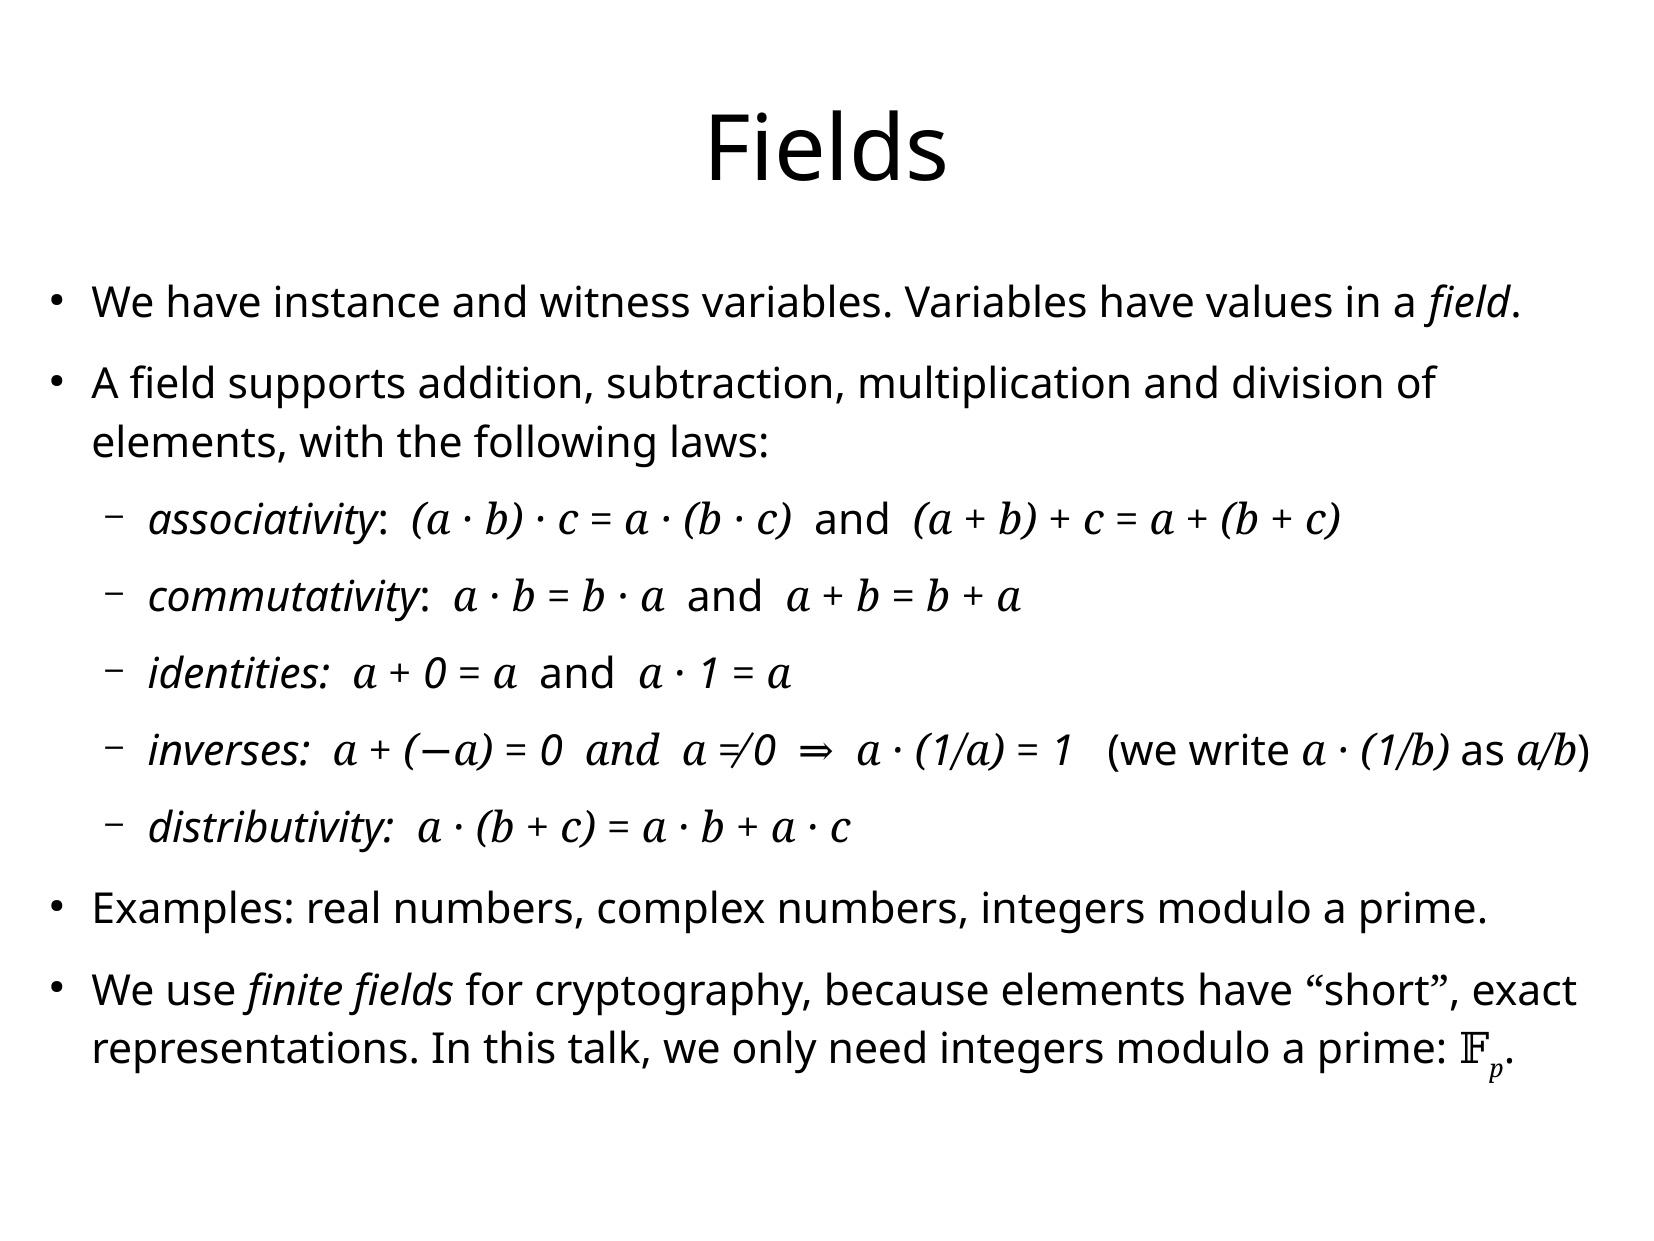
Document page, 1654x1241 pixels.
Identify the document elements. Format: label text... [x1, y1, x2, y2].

title Fields [82, 40, 1571, 249]
list We have instance and witness variables. Variables have values in a field. A field supports addition, subtraction, multiplication and division of elements, with the following laws: associativity: (a · b) · c = a · (b · c) and (a + b) + c = a + (b + c) commutativity: a · b = b · a and a + b = b + a identities: a + 0 = a and a · 1 = a inverses: a + (−a) = 0 and a ≠ 0 ⇒ a · (1/a) = 1 (we write a · (1/b) as a/b) distributivity: a · (b + c) = a · b + a · c Examples: real numbers, complex numbers, integers modulo a prime. We use finite fields for cryptography, because elements have “short”, exact representations. In this talk, we only need integers modulo a prime: 𝔽p. [35, 271, 1619, 1099]
